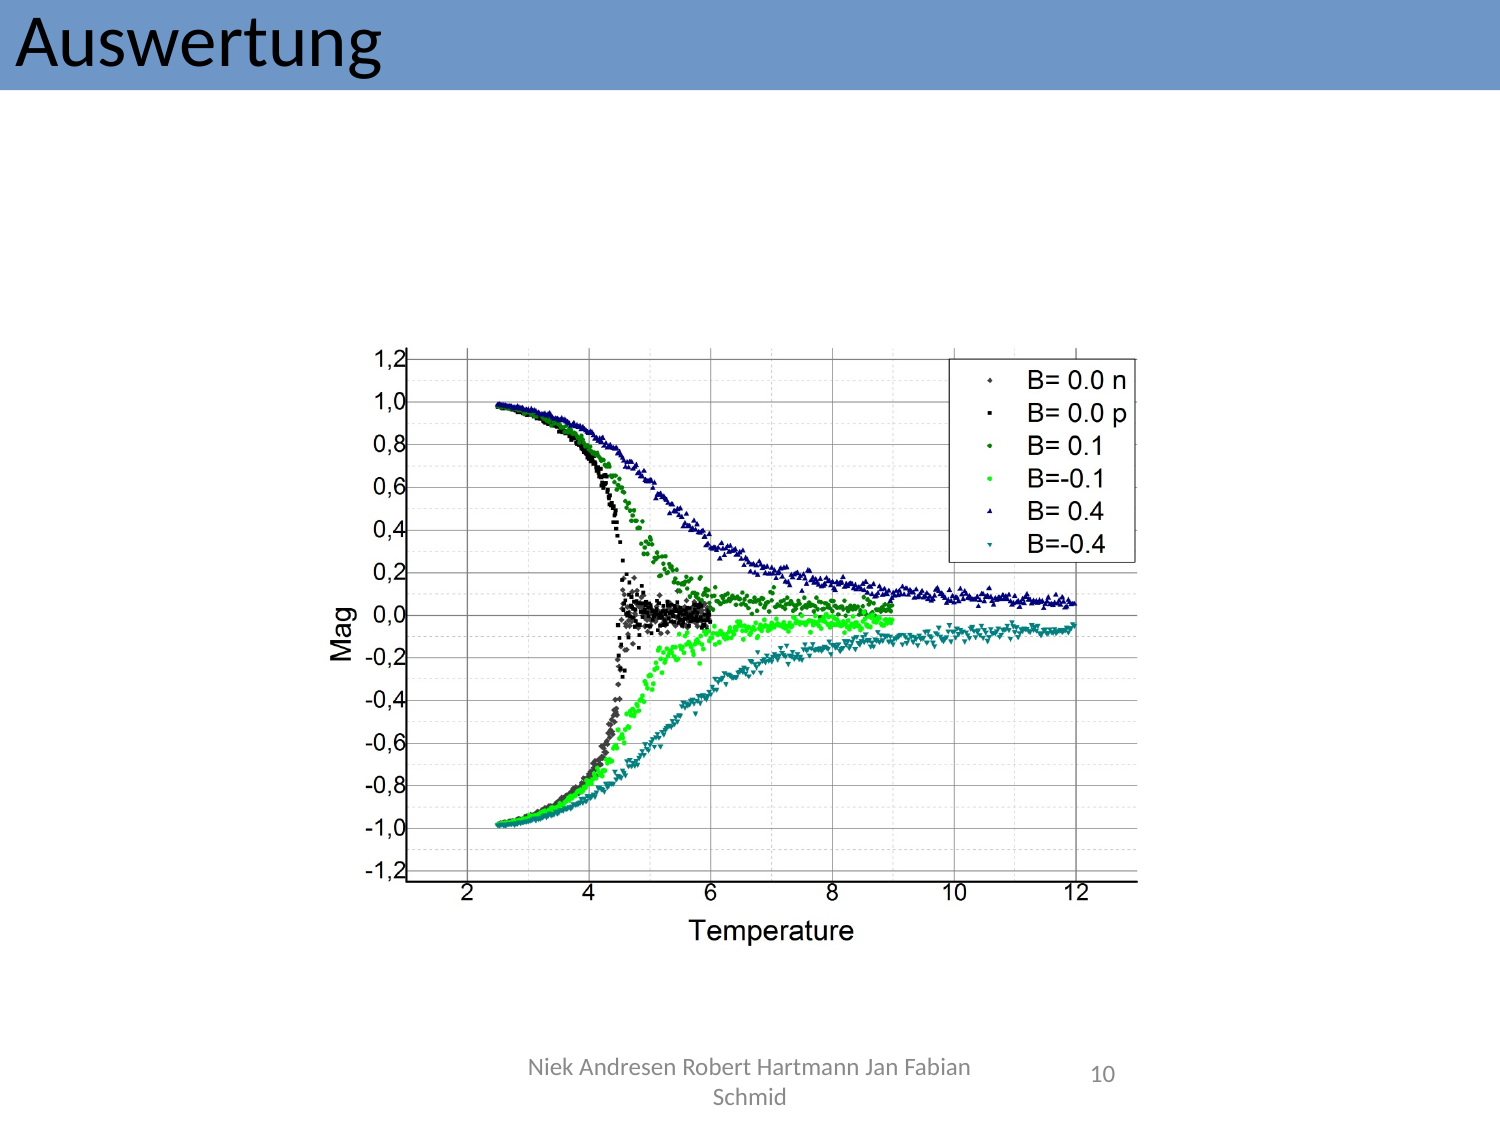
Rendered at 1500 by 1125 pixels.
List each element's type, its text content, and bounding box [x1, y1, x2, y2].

text_box Auswertung [0, 0, 1500, 91]
picture [215, 262, 1285, 1005]
text_box 10 [1074, 1042, 1426, 1103]
text_box Niek Andresen Robert Hartmann Jan Fabian Schmid [512, 1042, 988, 1103]
